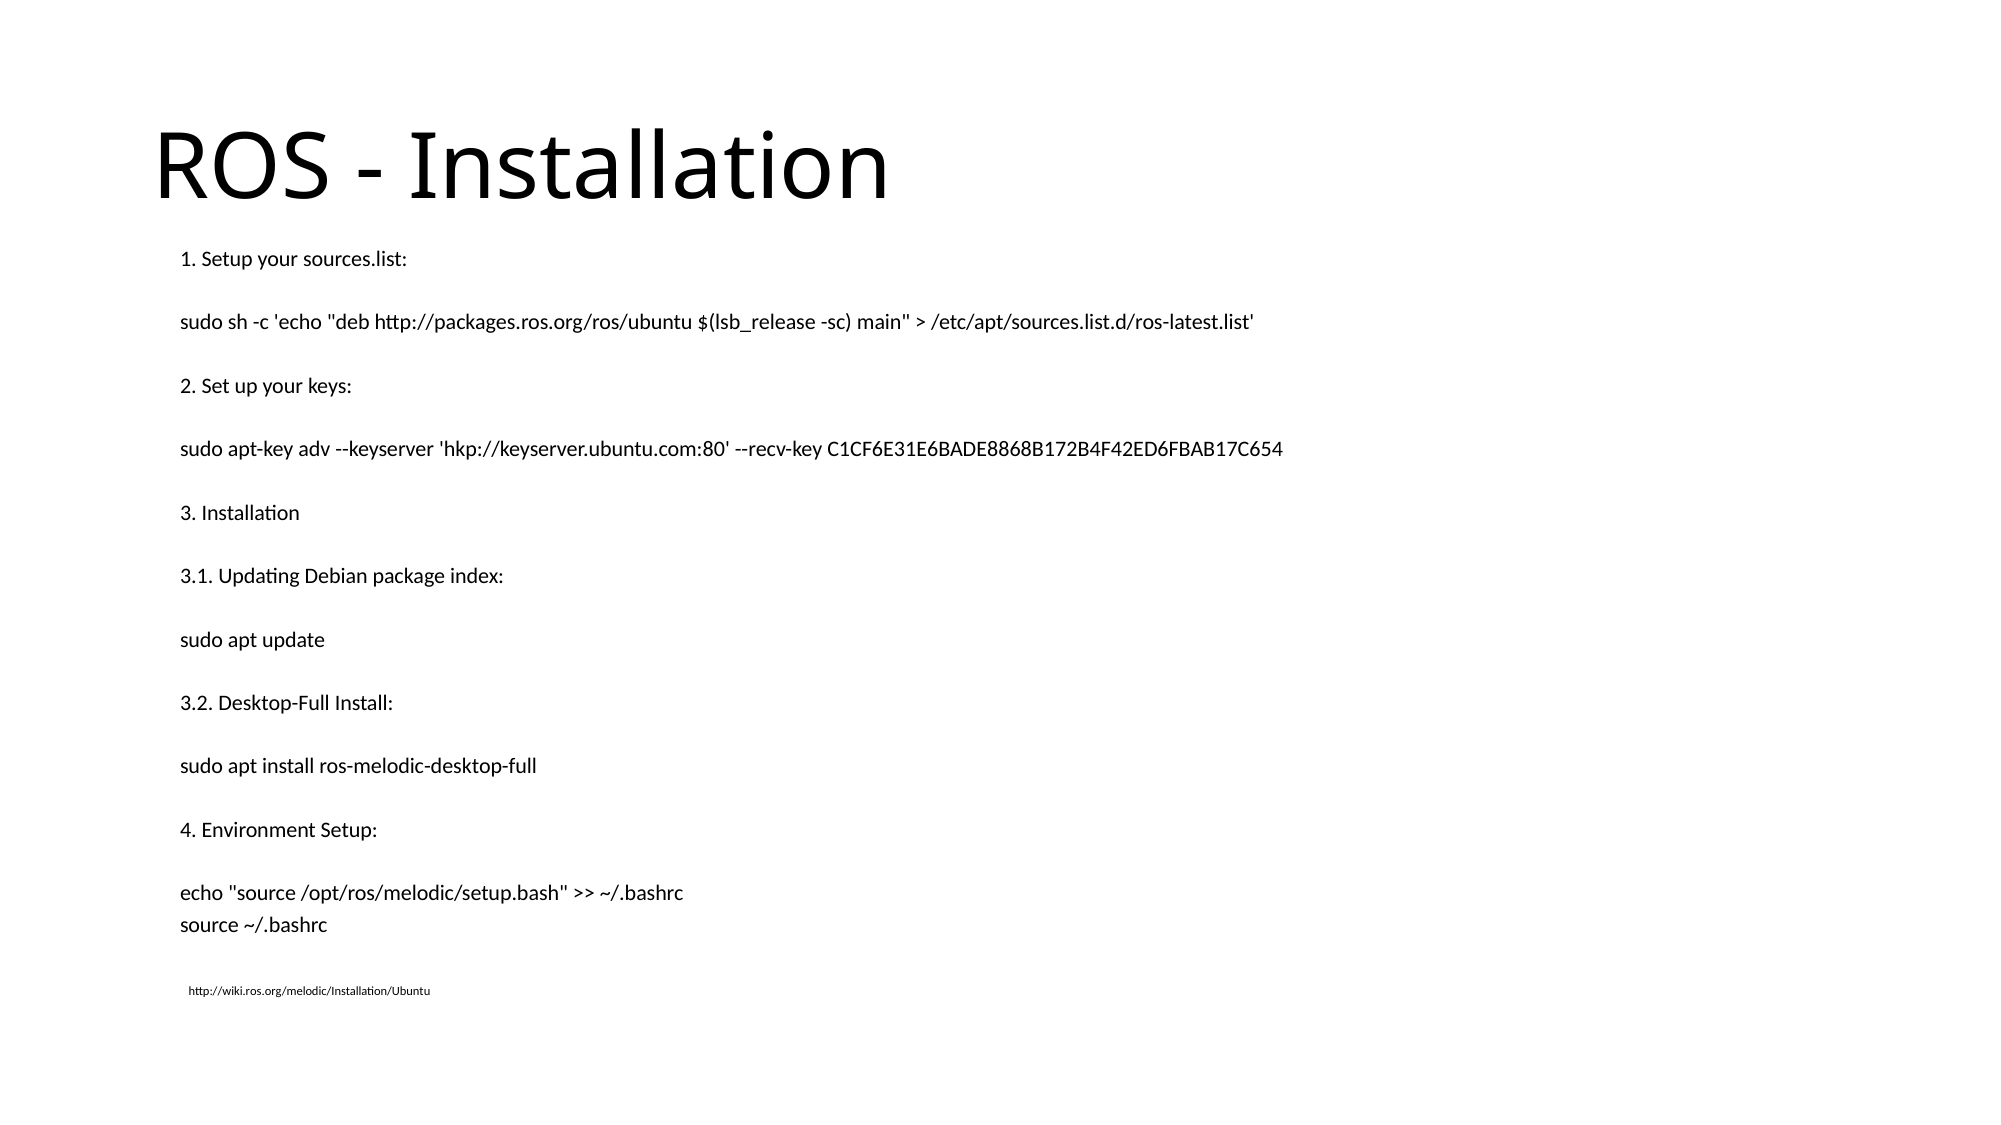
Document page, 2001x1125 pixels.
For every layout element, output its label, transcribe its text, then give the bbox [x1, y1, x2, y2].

list 1. Setup your sources.list: sudo sh -c 'echo "deb http://packages.ros.org/ros/ubuntu $(lsb_release -sc) main" > /etc/apt/sources.list.d/ros-latest.list' 2. Set up your keys: sudo apt-key adv --keyserver 'hkp://keyserver.ubuntu.com:80' --recv-key C1CF6E31E6BADE8868B172B4F42ED6FBAB17C654 3. Installation 3.1. Updating Debian package index: sudo apt update 3.2. Desktop-Full Install: sudo apt install ros-melodic-desktop-full 4. Environment Setup: echo "source /opt/ros/melodic/setup.bash" >> ~/.bashrc source ~/.bashrc [165, 239, 1891, 961]
title ROS - Installation [137, 59, 1863, 278]
text_box http://wiki.ros.org/melodic/Installation/Ubuntu [173, 975, 446, 1005]
